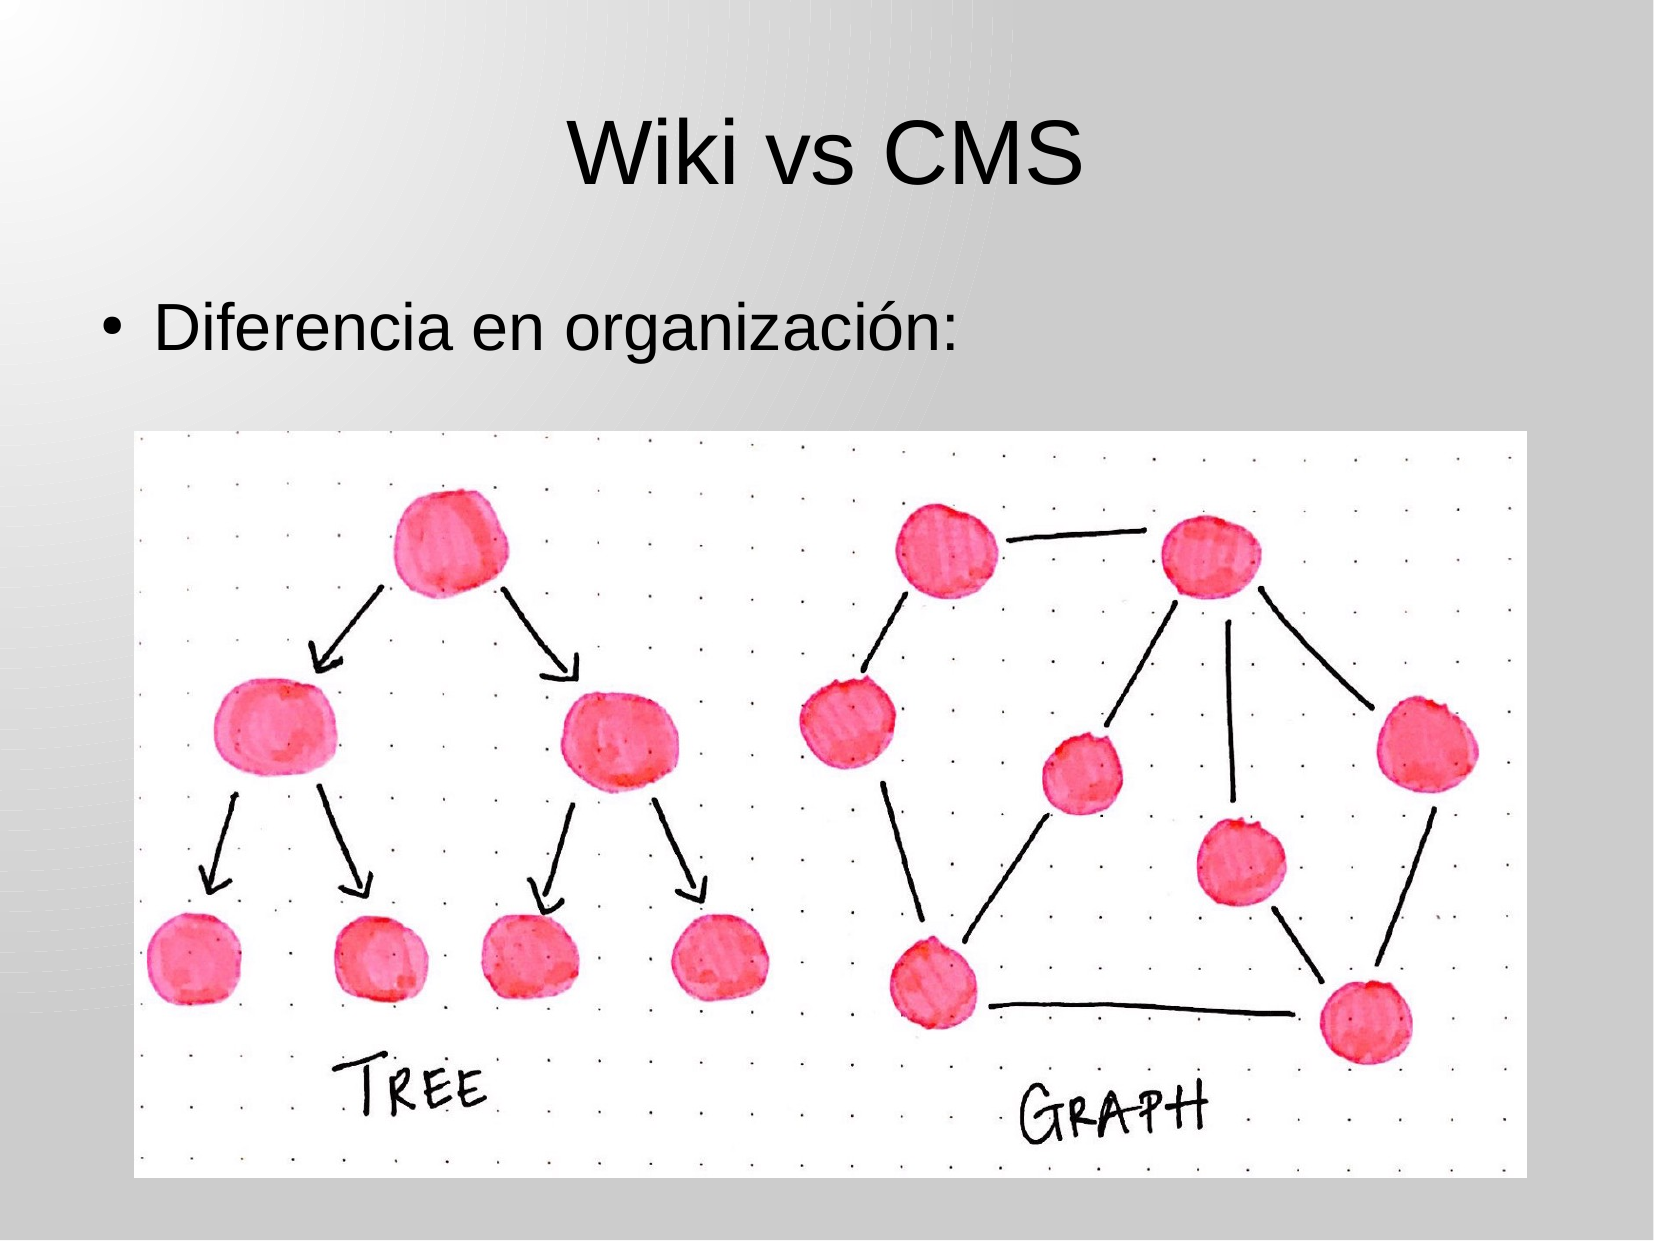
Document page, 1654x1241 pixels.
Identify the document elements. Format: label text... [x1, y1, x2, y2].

list Diferencia en organización: [82, 290, 1538, 1109]
title Wiki vs CMS [82, 56, 1571, 250]
picture [134, 431, 1527, 1178]
